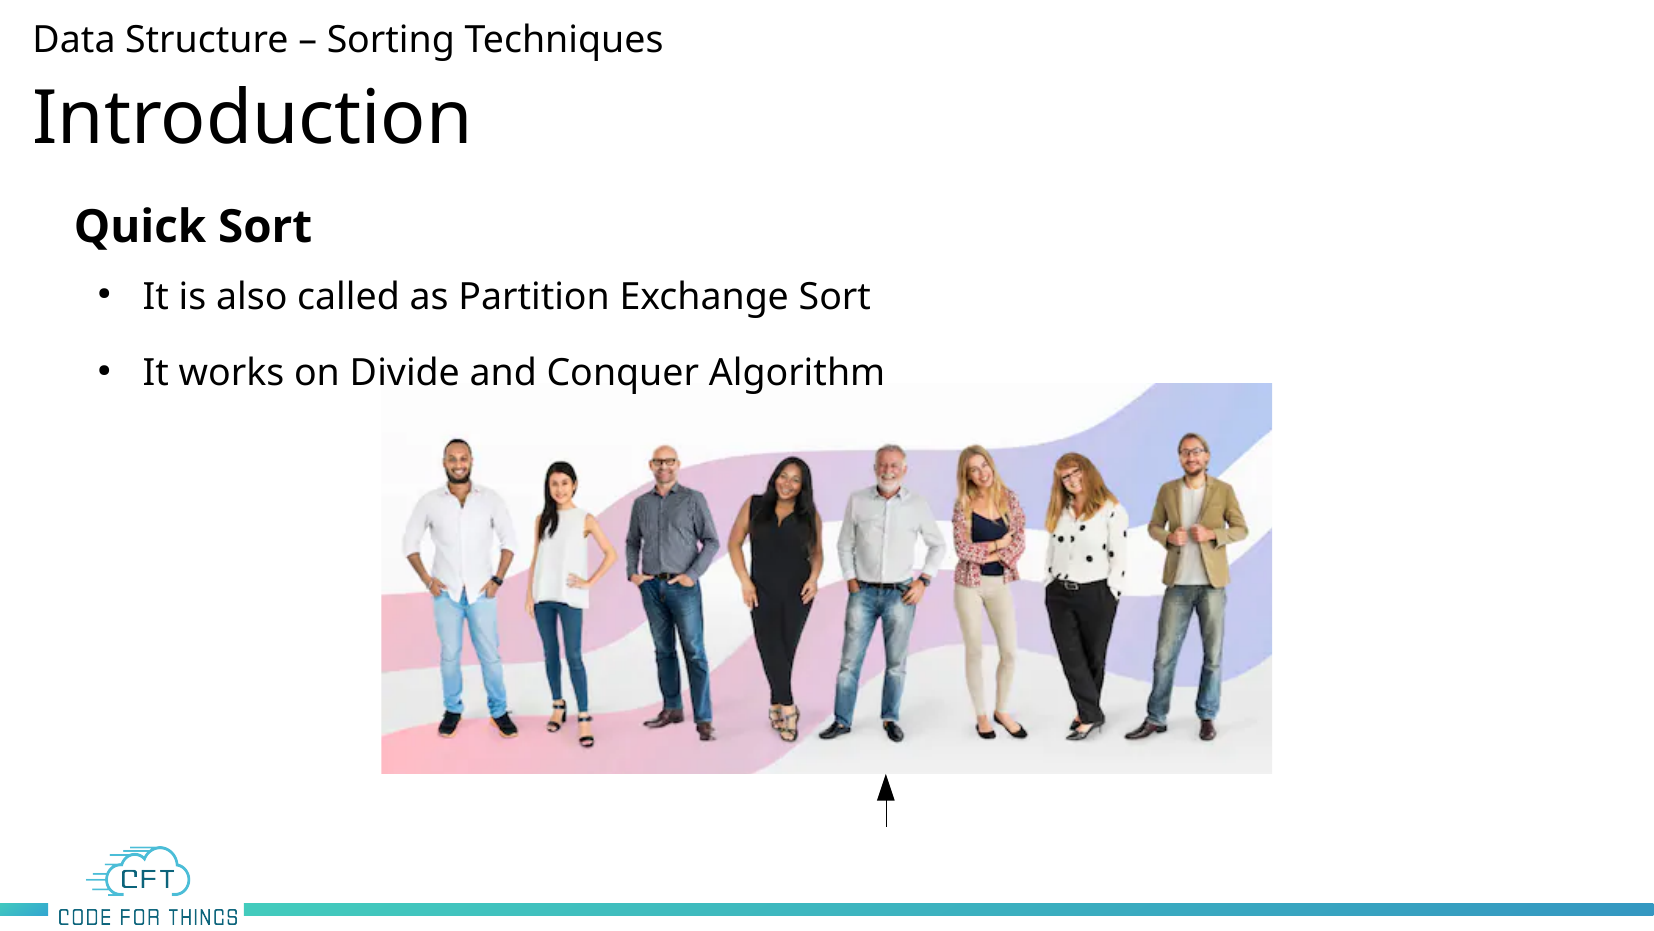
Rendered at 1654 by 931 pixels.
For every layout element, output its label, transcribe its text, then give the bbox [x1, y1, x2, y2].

text_box Quick Sort [47, 185, 556, 254]
title Data Structure – Sorting Techniques Introduction [32, 12, 1184, 166]
picture [59, 846, 237, 925]
text_box It is also called as Partition Exchange Sort It works on Divide and Conquer Algorithm [82, 236, 969, 382]
picture [381, 383, 1273, 774]
